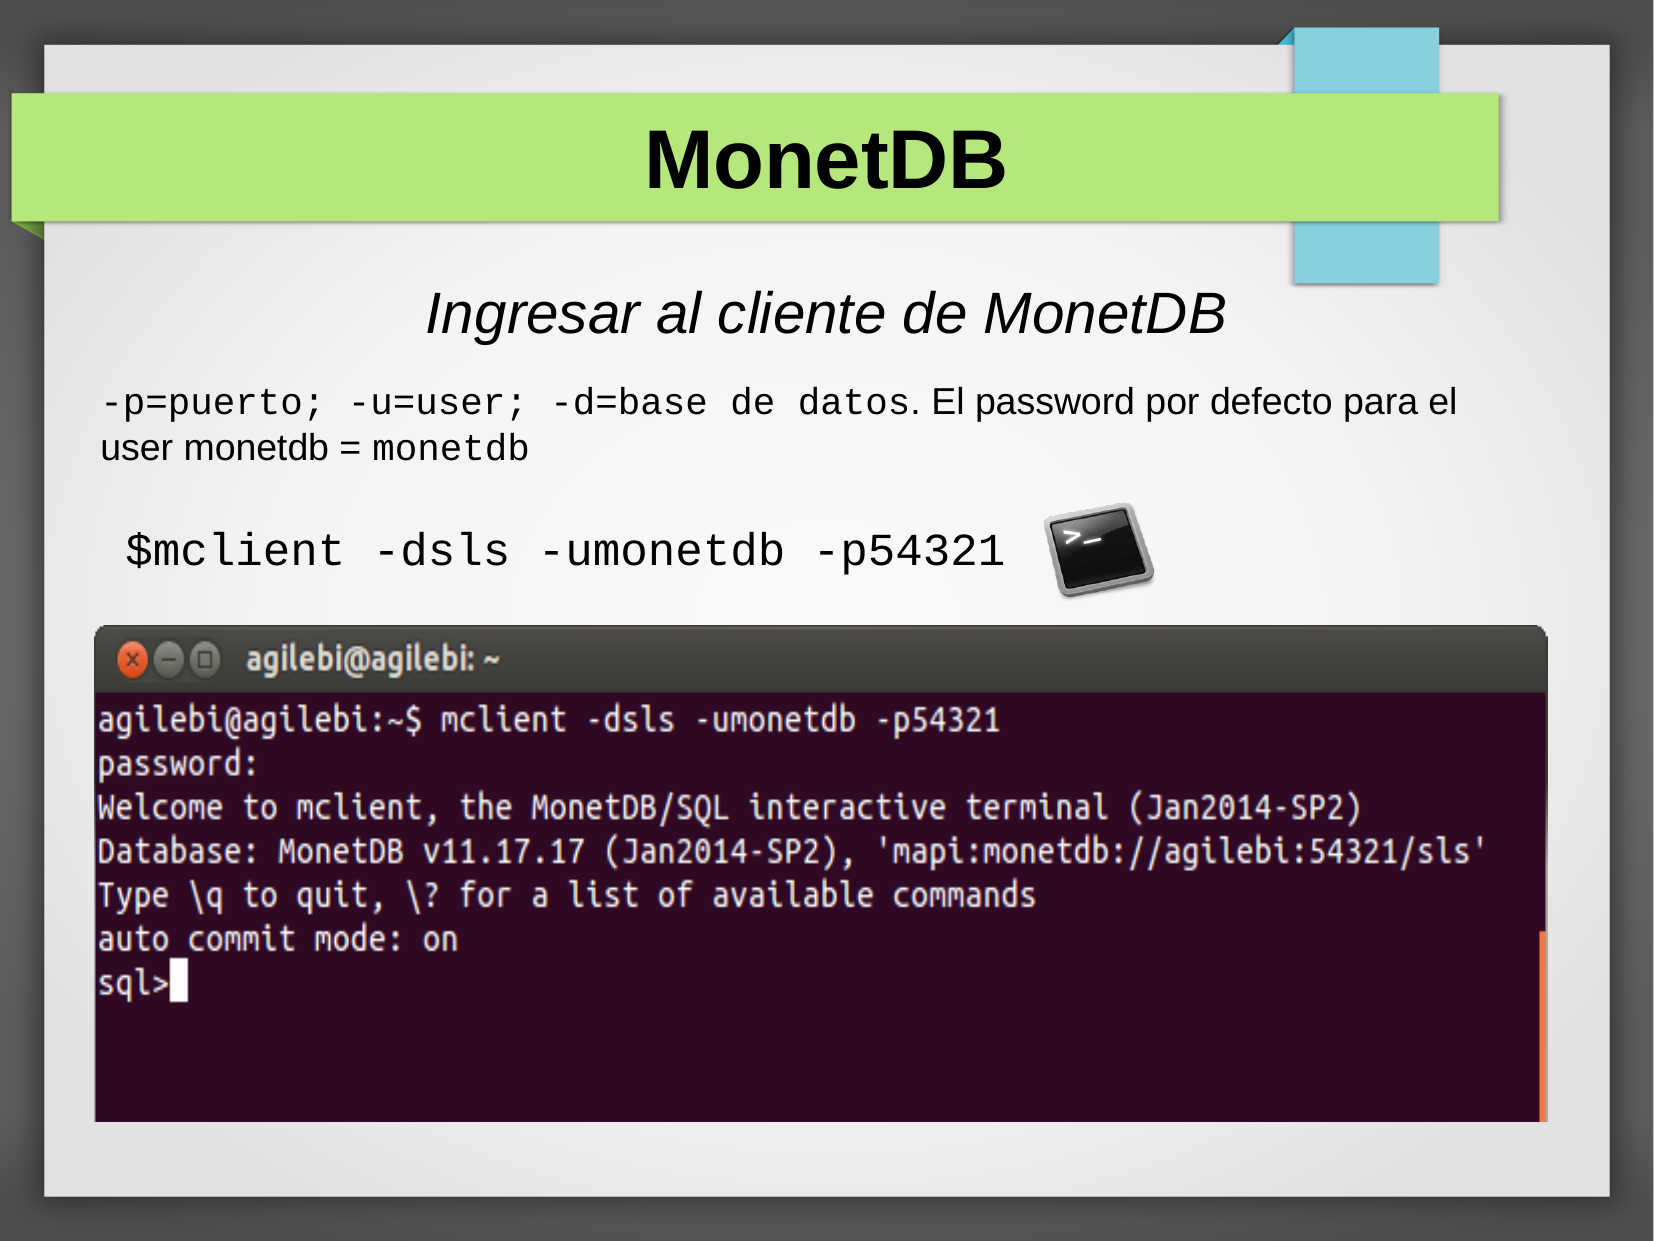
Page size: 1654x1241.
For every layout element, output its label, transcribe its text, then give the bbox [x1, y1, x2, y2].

title Ingresar al cliente de MonetDB [70, 259, 1583, 367]
text_box -p=puerto; -u=user; -d=base de datos. El password por defecto para el user monetdb = monetdb [85, 373, 1554, 480]
picture [0, 0, 1654, 1241]
text_box $mclient -dsls -umonetdb -p54321 [110, 519, 1042, 587]
title MonetDB [70, 106, 1583, 213]
